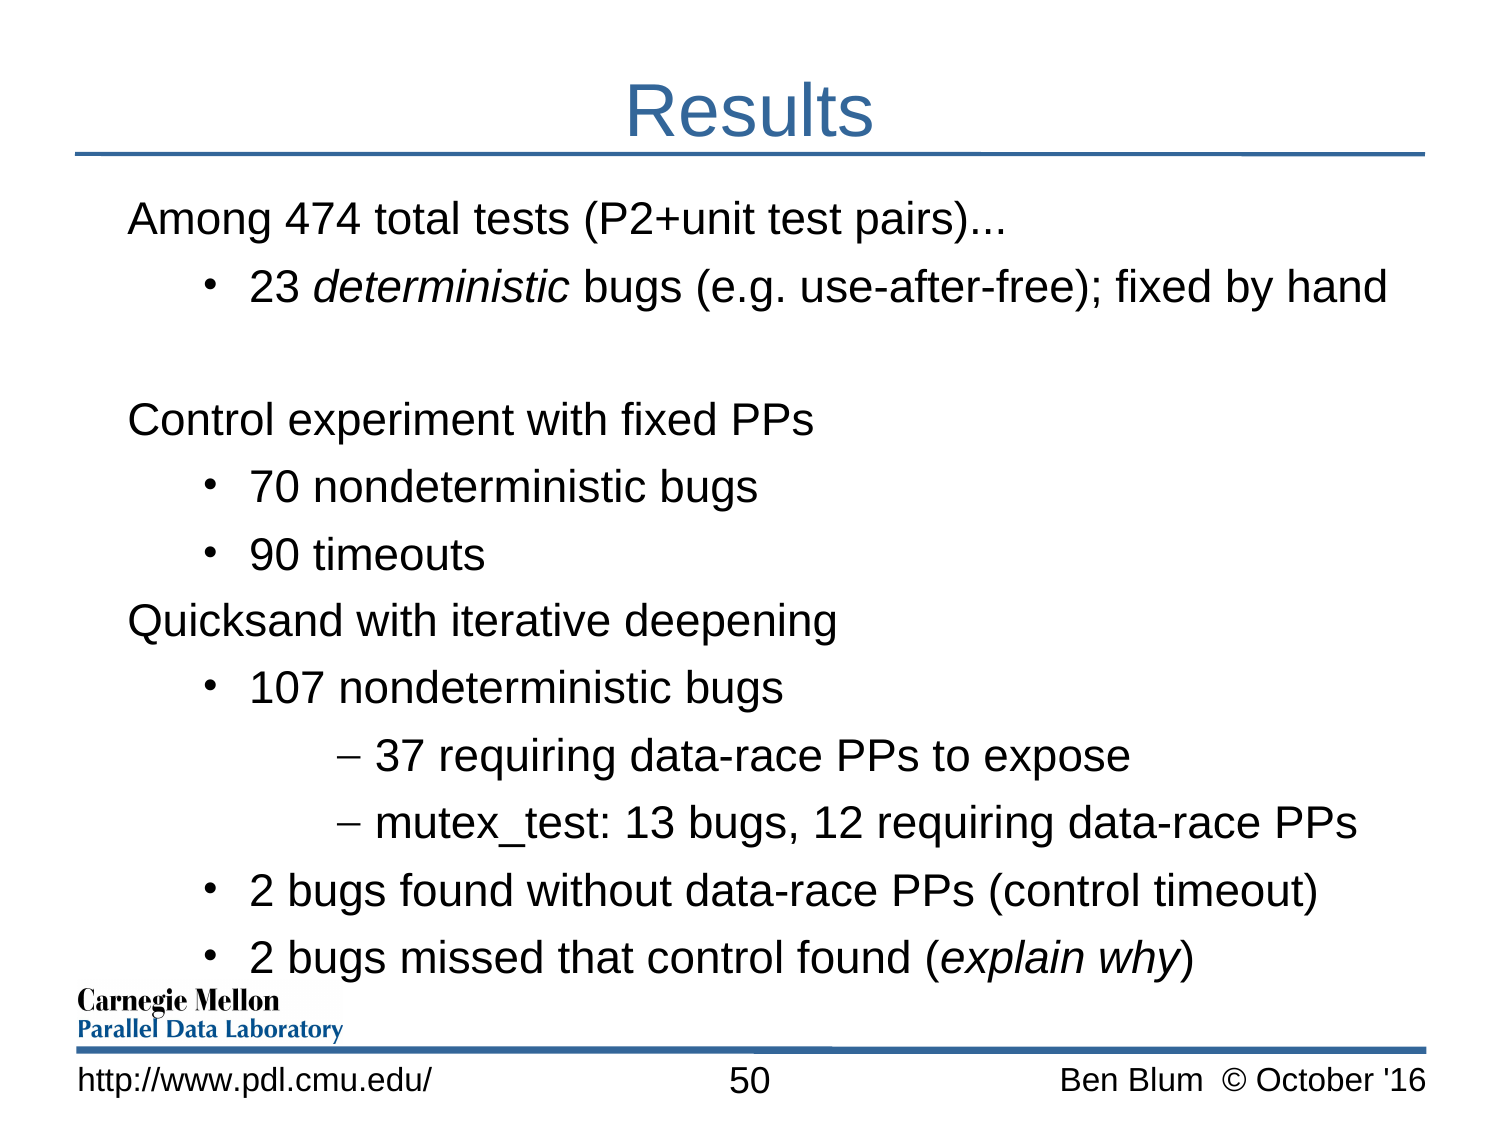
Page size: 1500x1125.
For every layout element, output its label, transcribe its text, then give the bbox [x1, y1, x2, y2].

list Among 474 total tests (P2+unit test pairs)... 23 deterministic bugs (e.g. use-after-free); fixed by hand Control experiment with fixed PPs 70 nondeterministic bugs 90 timeouts Quicksand with iterative deepening 107 nondeterministic bugs 37 requiring data-race PPs to expose mutex_test: 13 bugs, 12 requiring data-race PPs 2 bugs found without data-race PPs (control timeout) 2 bugs missed that control found (explain why) [112, 181, 1426, 1057]
title Results [112, 49, 1388, 163]
picture [77, 979, 112, 1044]
